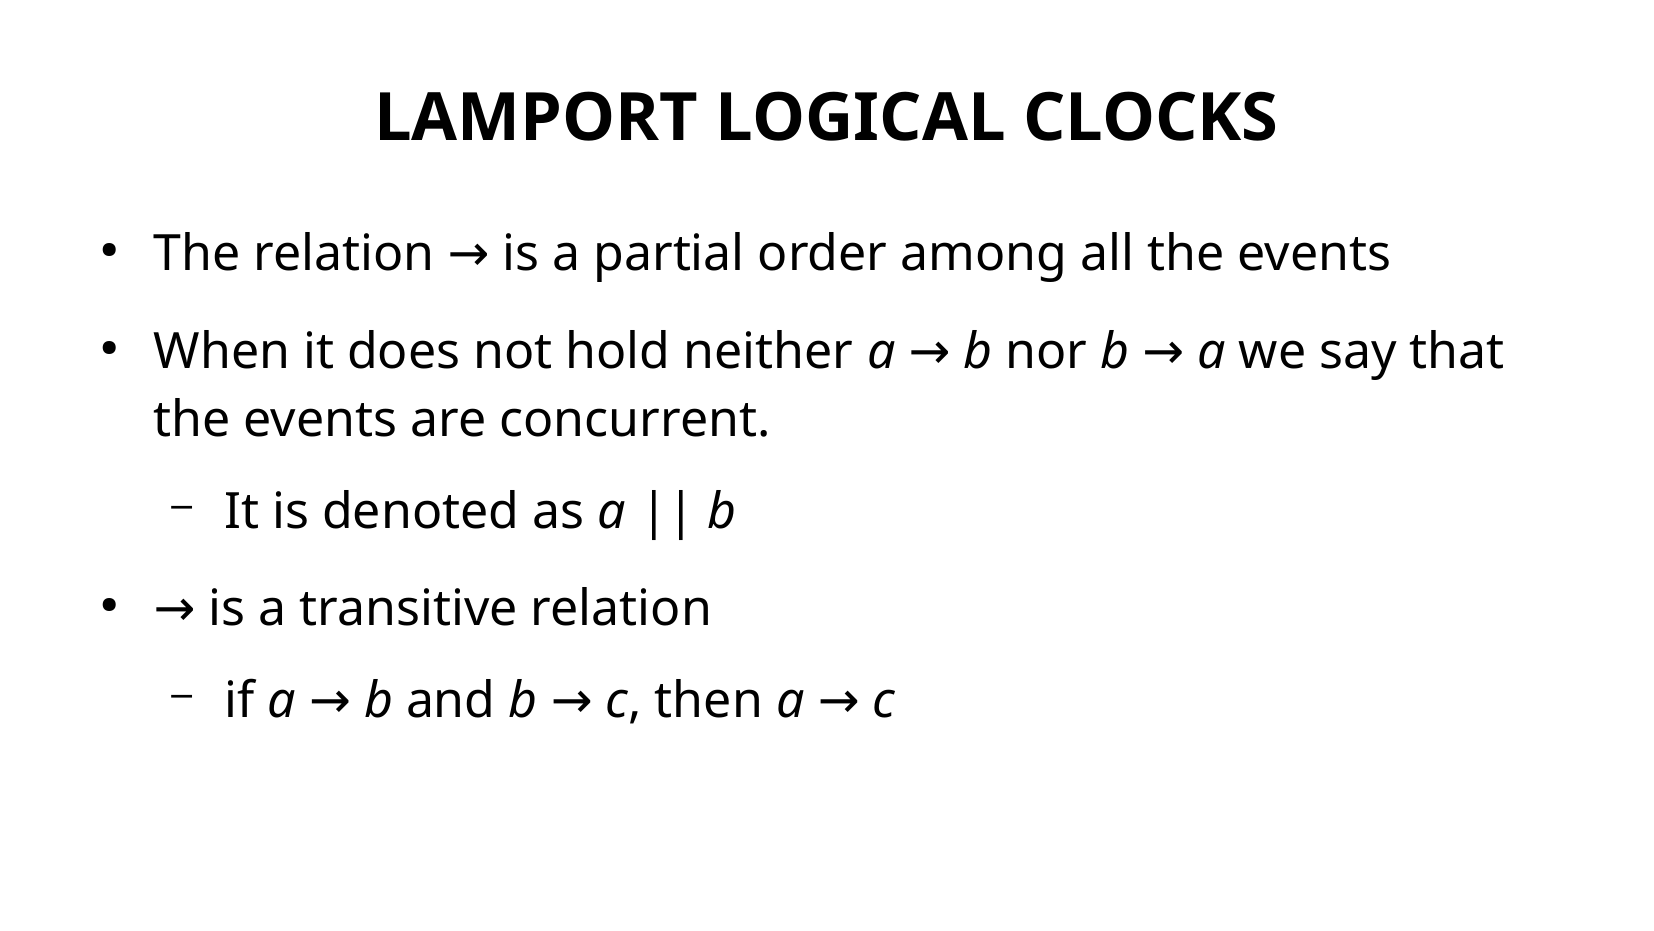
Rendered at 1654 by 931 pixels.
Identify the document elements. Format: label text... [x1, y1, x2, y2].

title LAMPORT LOGICAL CLOCKS [82, 36, 1571, 193]
list The relation → is a partial order among all the events When it does not hold neither a → b nor b → a we say that the events are concurrent. It is denoted as a || b → is a transitive relation if a → b and b → c, then a → c [82, 217, 1571, 757]
